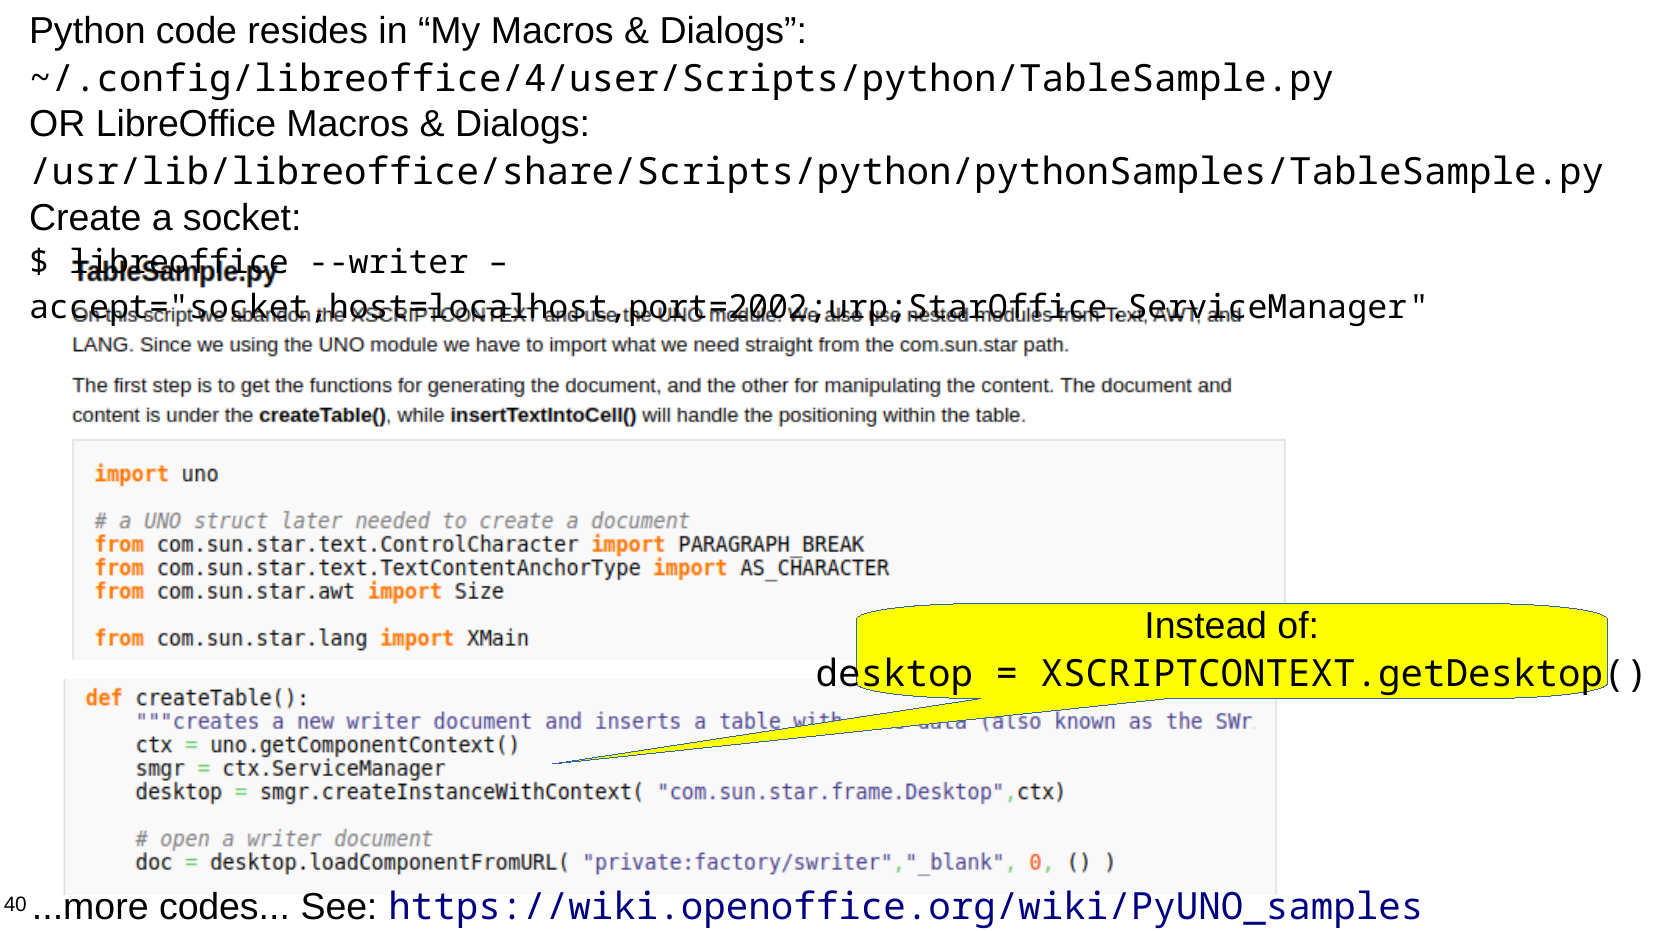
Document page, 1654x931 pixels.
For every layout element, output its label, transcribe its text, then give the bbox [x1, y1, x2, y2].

picture [56, 679, 1288, 879]
picture [844, 679, 856, 684]
text_box ...more codes... See: https://wiki.openoffice.org/wiki/PyUNO_samples [31, 879, 1632, 931]
text_box Python code resides in “My Macros & Dialogs”: ~/.config/libreoffice/4/user/Scripts/python/TableSample.py OR LibreOffice Macros & Dialogs: /usr/lib/libreoffice/share/Scripts/python/pythonSamples/TableSample.py Create a socket: $ libreoffice --writer –accept="socket,host=localhost,port=2002;urp;StarOffice.ServiceManager" [29, 9, 1630, 245]
picture [115, 257, 124, 271]
text_box <number> [0, 885, 113, 924]
picture [60, 250, 1300, 660]
text_box Instead of: desktop = XSCRIPTCONTEXT.getDesktop() [552, 603, 1608, 764]
picture [821, 679, 831, 684]
picture [1292, 309, 1300, 316]
